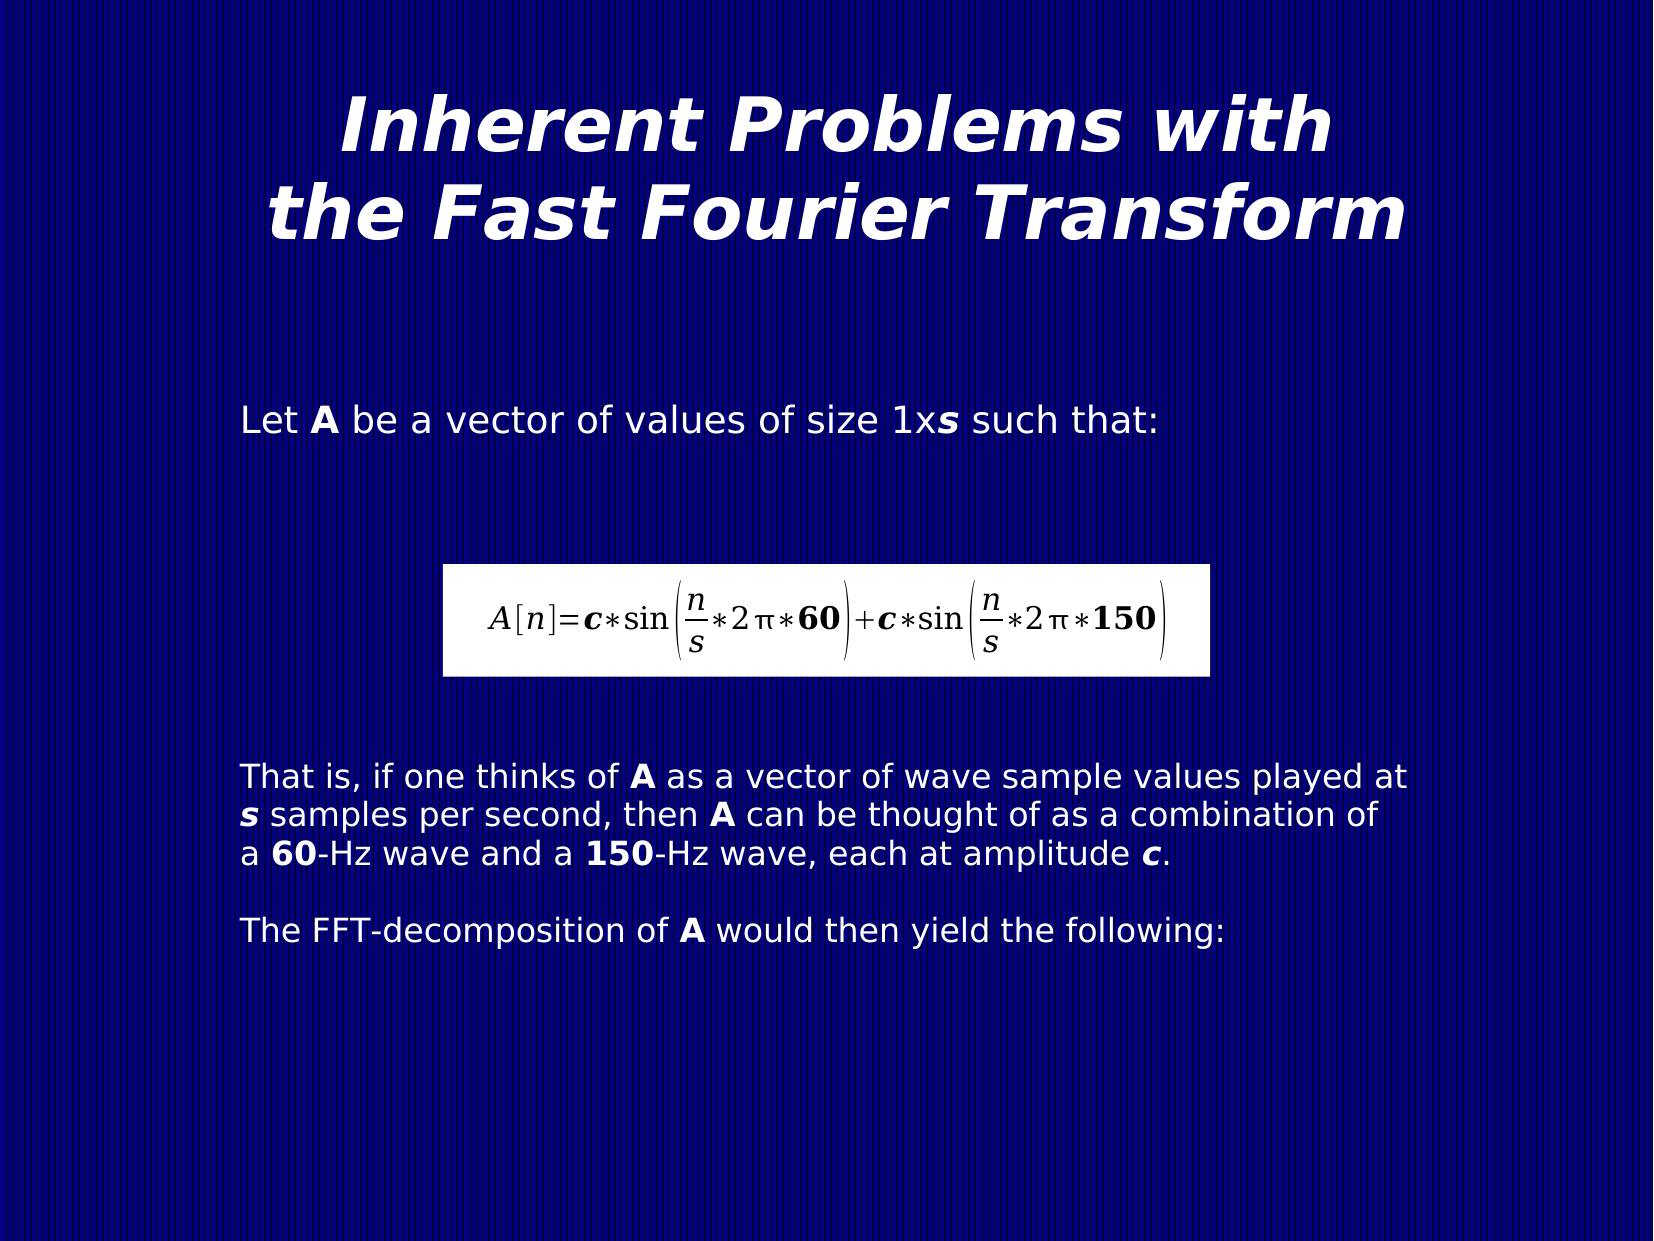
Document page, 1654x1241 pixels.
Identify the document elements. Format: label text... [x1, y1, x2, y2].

chart [479, 577, 1174, 663]
text_box Let A be a vector of values of size 1xs such that: [225, 391, 1426, 467]
text_box Inherent Problems with the Fast Fourier Transform [251, 75, 1402, 265]
text_box [442, 564, 1211, 677]
text_box That is, if one thinks of A as a vector of wave sample values played at s samples per second, then A can be thought of as a combination of a 60-Hz wave and a 150-Hz wave, each at amplitude c. The FFT-decomposition of A would then yield the following: [225, 750, 1426, 958]
